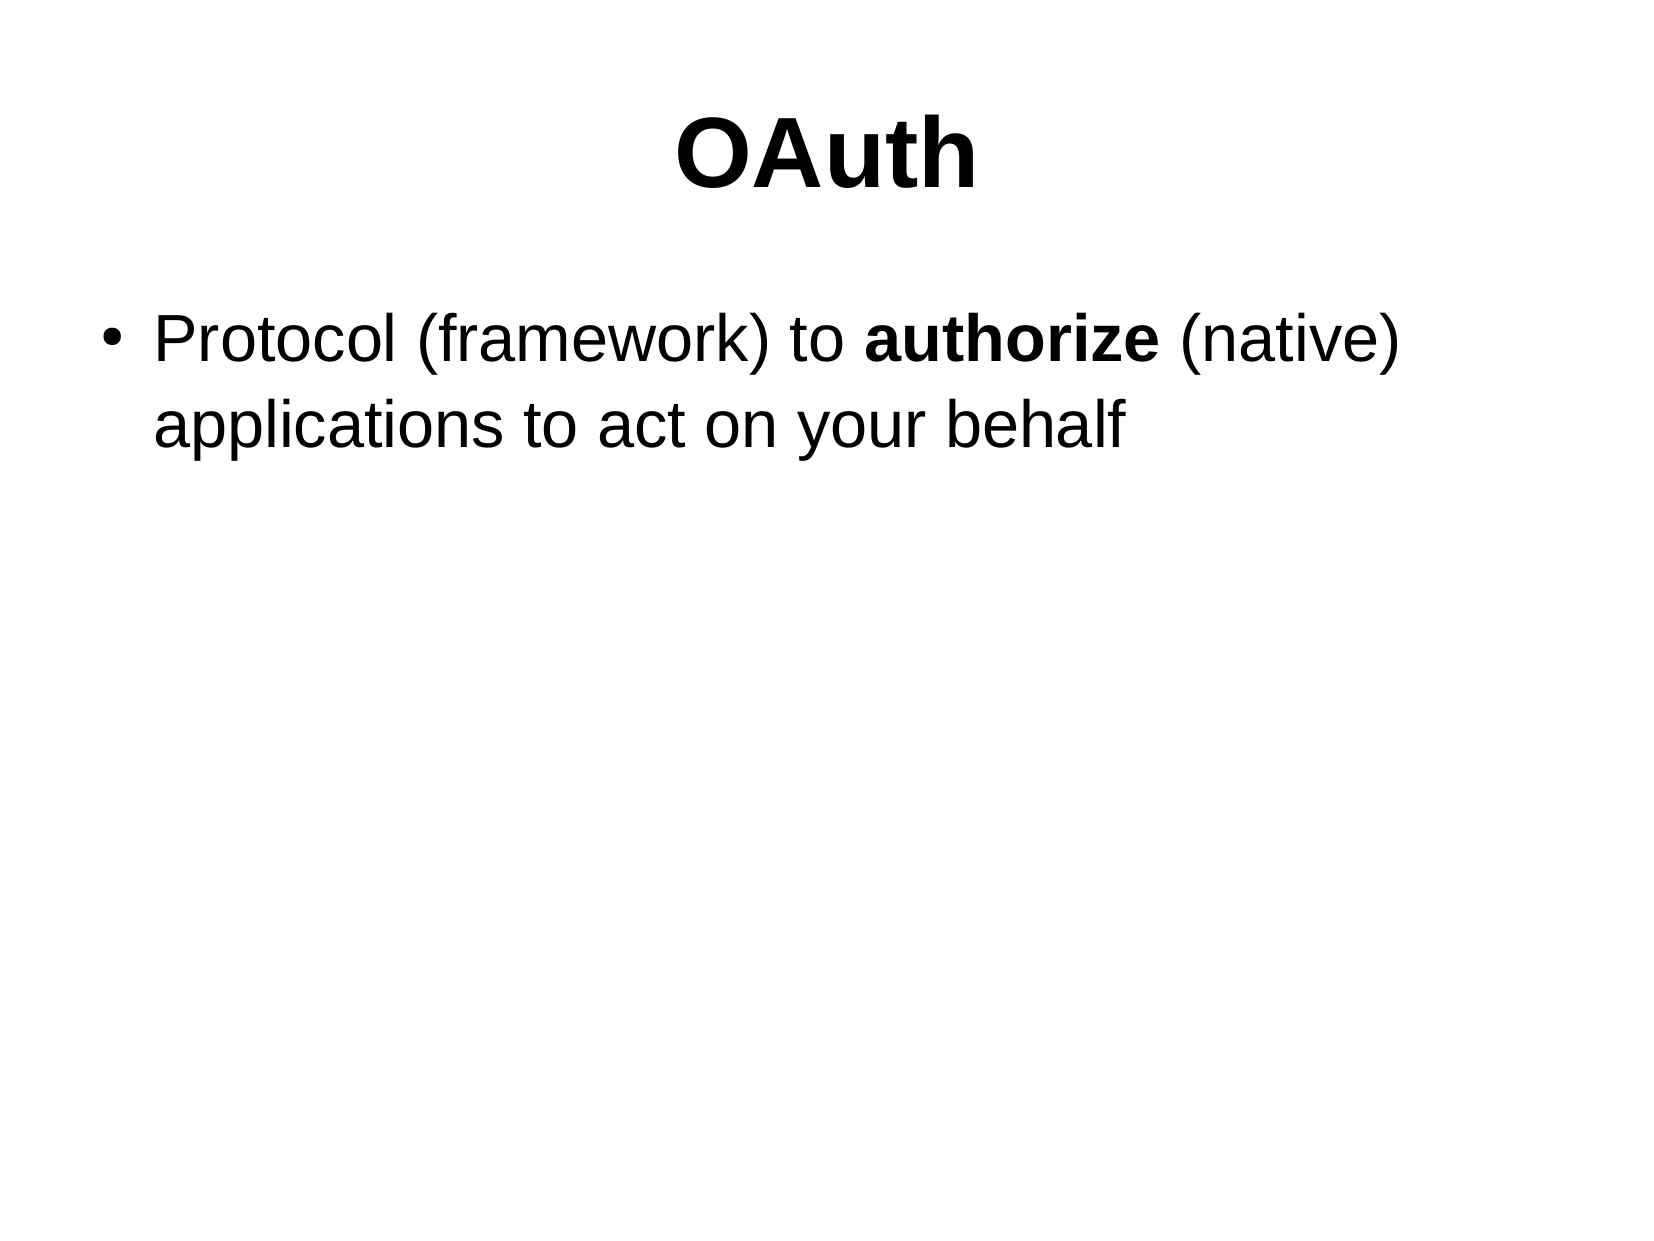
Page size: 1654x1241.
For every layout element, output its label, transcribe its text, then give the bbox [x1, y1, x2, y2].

title OAuth [82, 49, 1571, 257]
list Protocol (framework) to authorize (native) applications to act on your behalf [82, 290, 1571, 1010]
